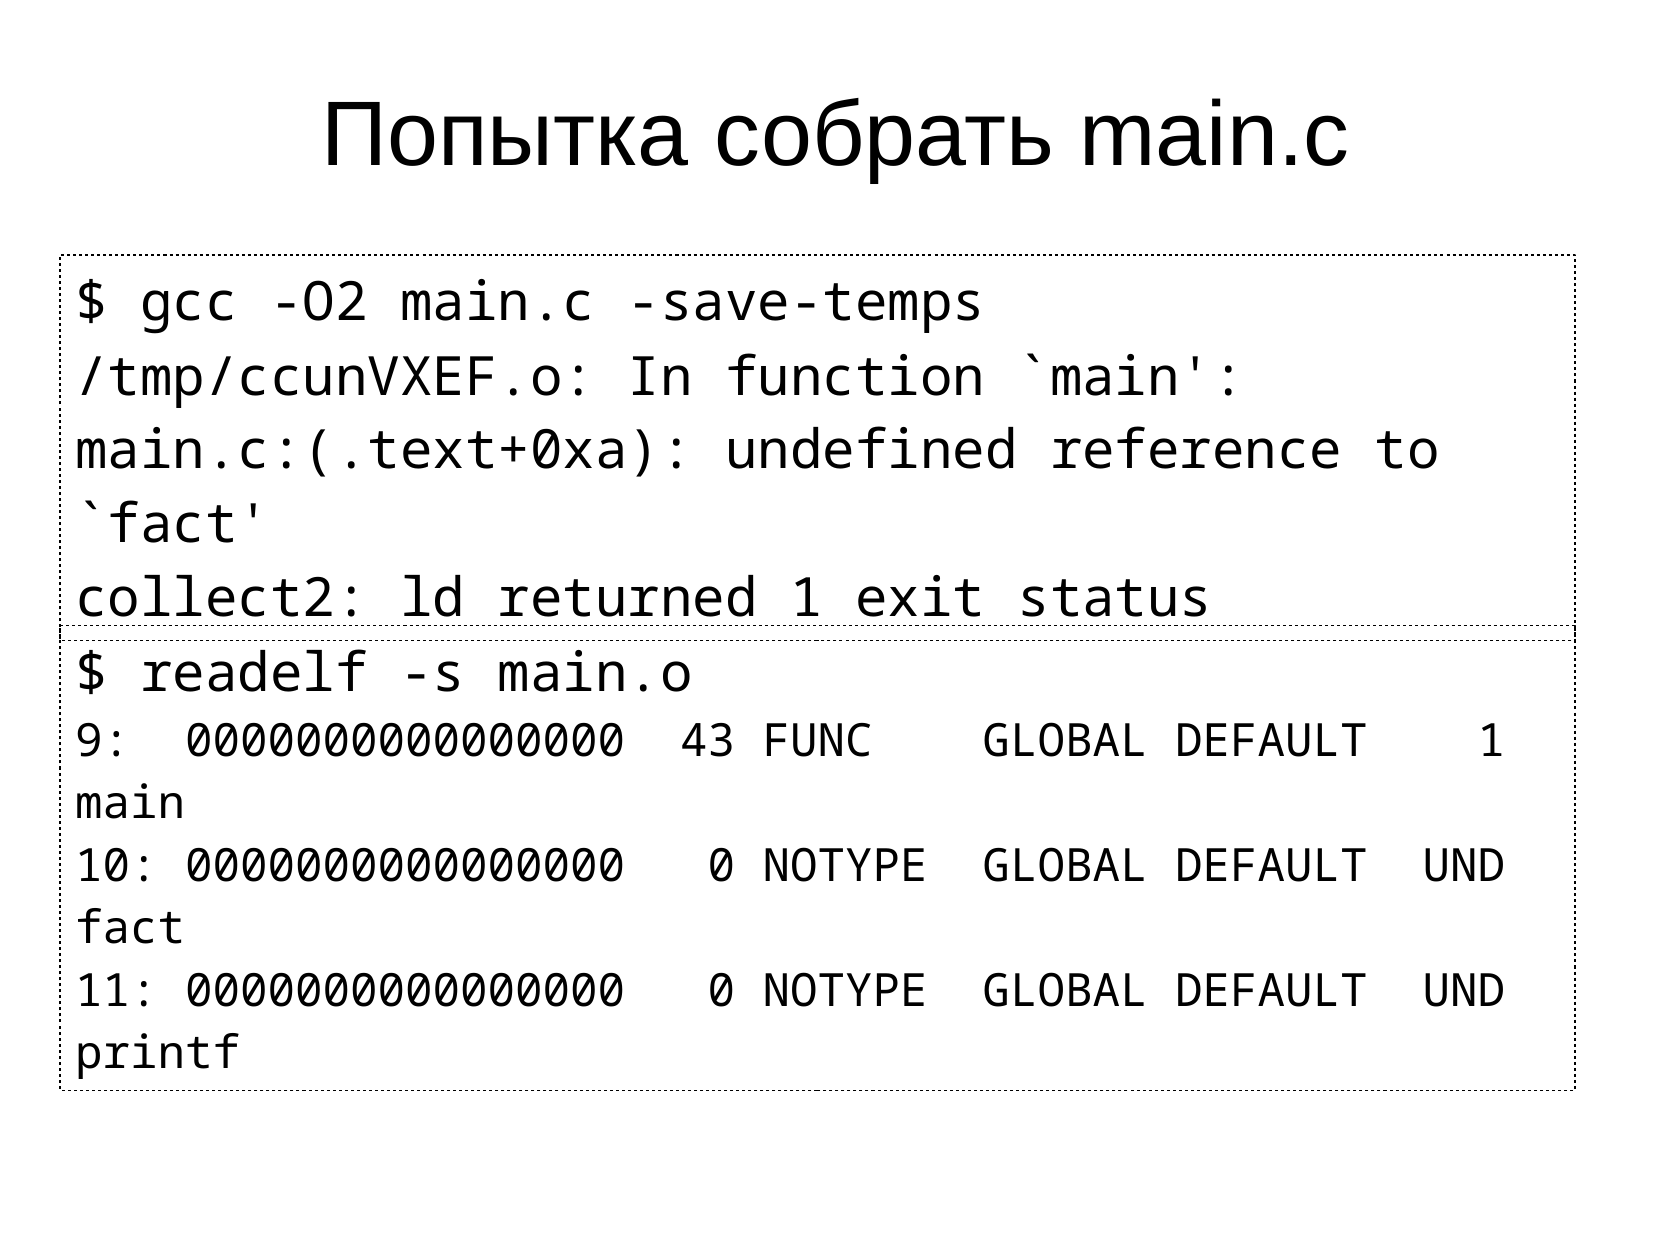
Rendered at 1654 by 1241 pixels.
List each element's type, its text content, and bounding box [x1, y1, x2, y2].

text_box $ gcc -O2 main.c -save-temps /tmp/ccunVXEF.o: In function `main': main.c:(.text+0xa): undefined reference to `fact' collect2: ld returned 1 exit status [60, 255, 1576, 560]
title Попытка собрать main.c [82, 30, 1591, 238]
text_box $ readelf -s main.o 9: 0000000000000000 43 FUNC GLOBAL DEFAULT 1 main 10: 0000000000000000 0 NOTYPE GLOBAL DEFAULT UND fact 11: 0000000000000000 0 NOTYPE GLOBAL DEFAULT UND printf [60, 625, 1576, 896]
